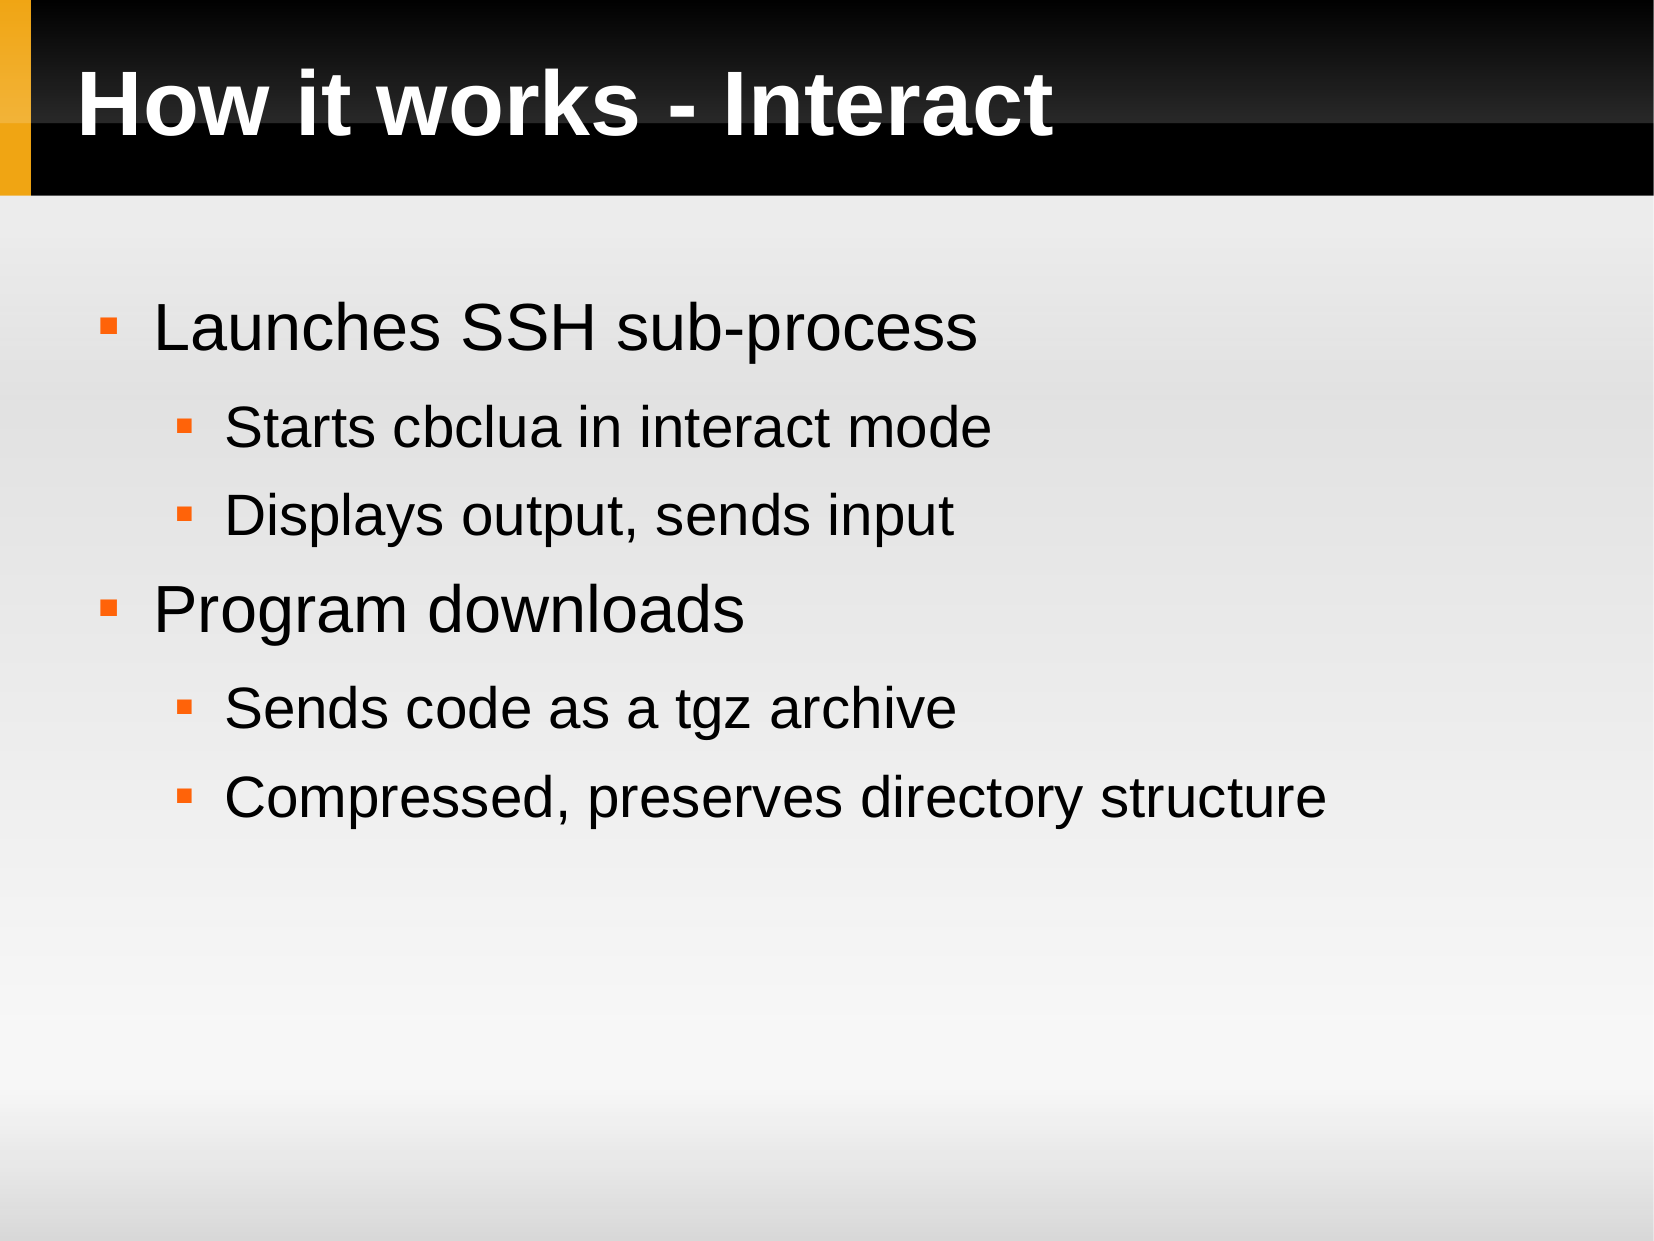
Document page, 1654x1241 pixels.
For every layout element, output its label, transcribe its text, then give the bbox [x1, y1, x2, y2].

picture [0, 0, 1654, 1241]
title How it works - Interact [76, 7, 1565, 200]
list Launches SSH sub-process Starts cbclua in interact mode Displays output, sends input Program downloads Sends code as a tgz archive Compressed, preserves directory structure [82, 290, 1571, 1094]
